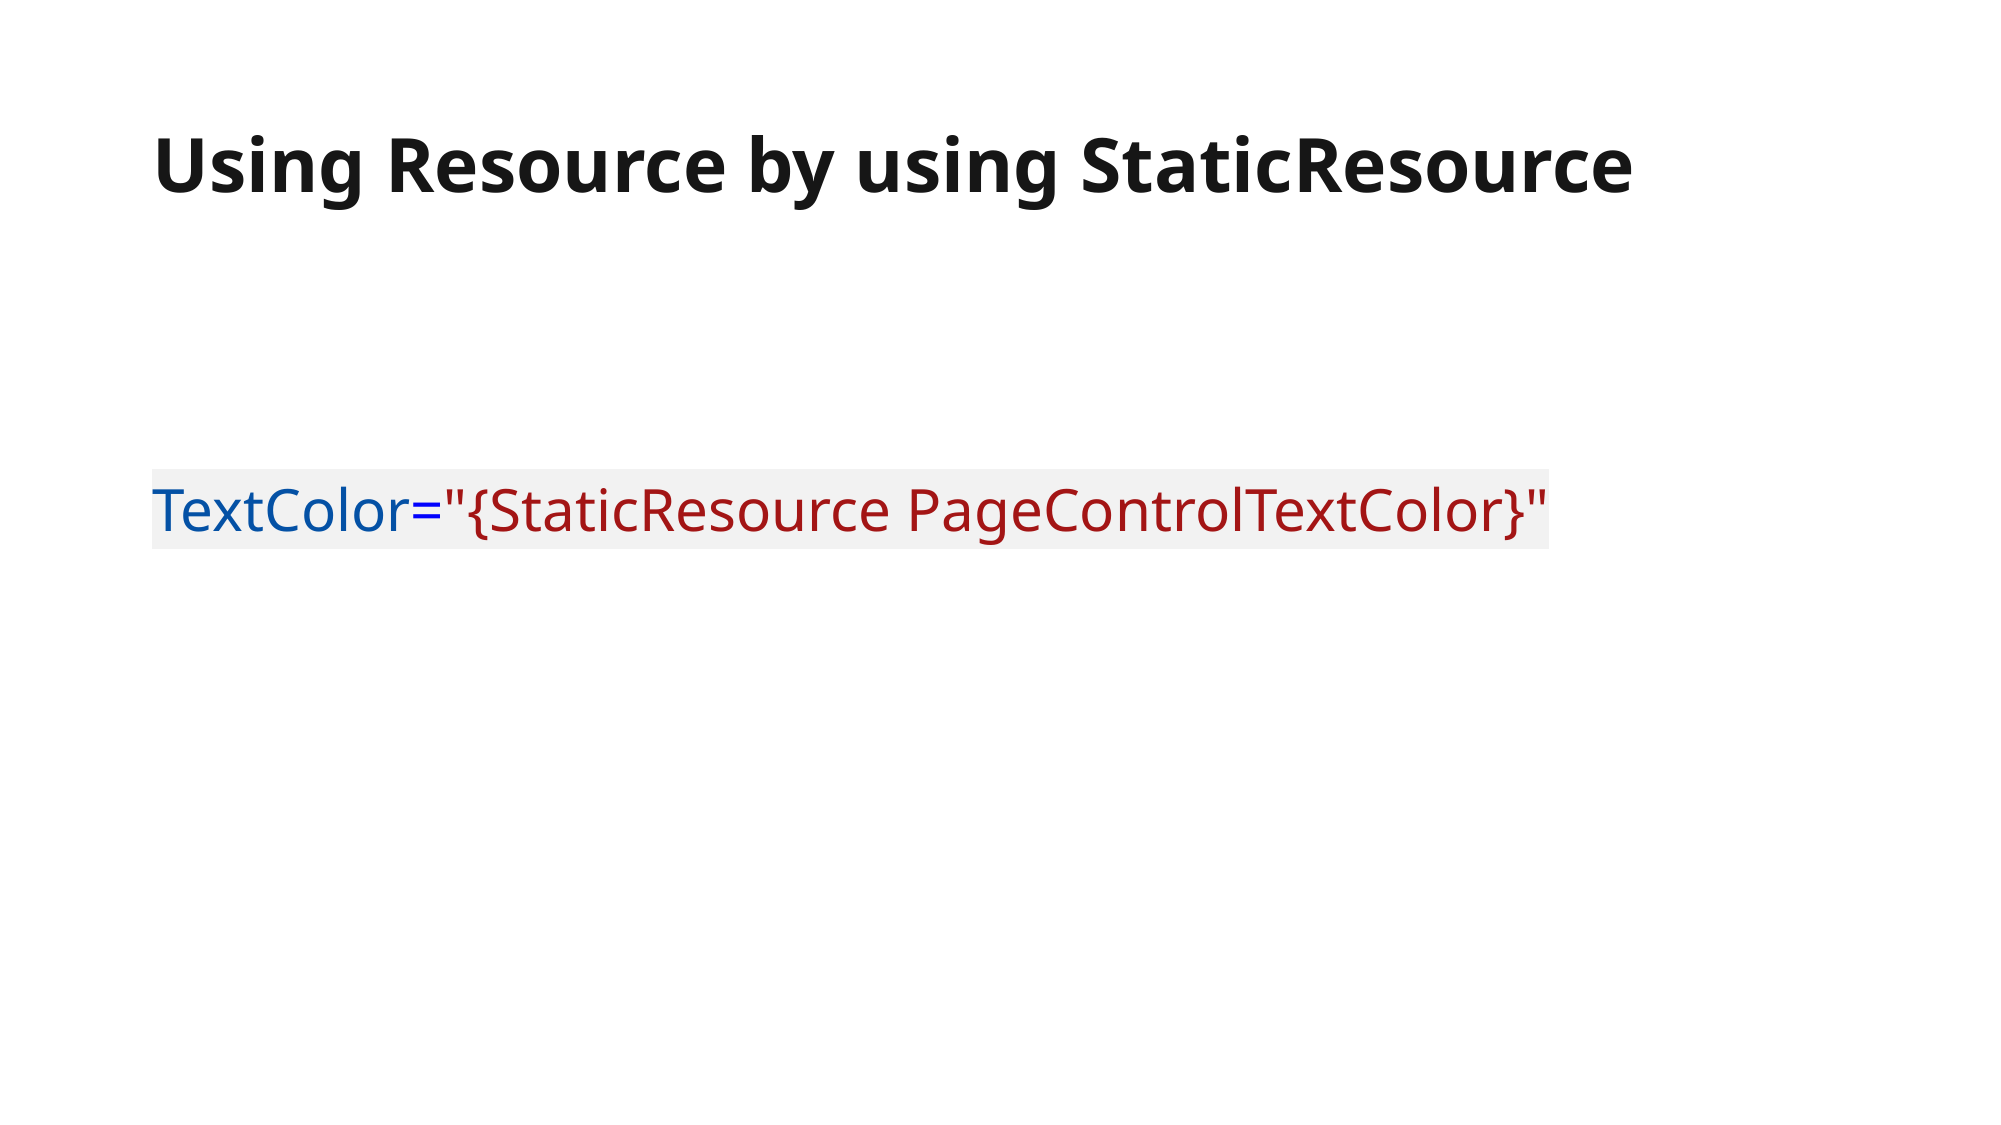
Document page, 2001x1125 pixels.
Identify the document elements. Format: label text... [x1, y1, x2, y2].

list TextColor="{StaticResource PageControlTextColor}" [137, 299, 1863, 1014]
title Using Resource by using StaticResource [137, 59, 1863, 278]
